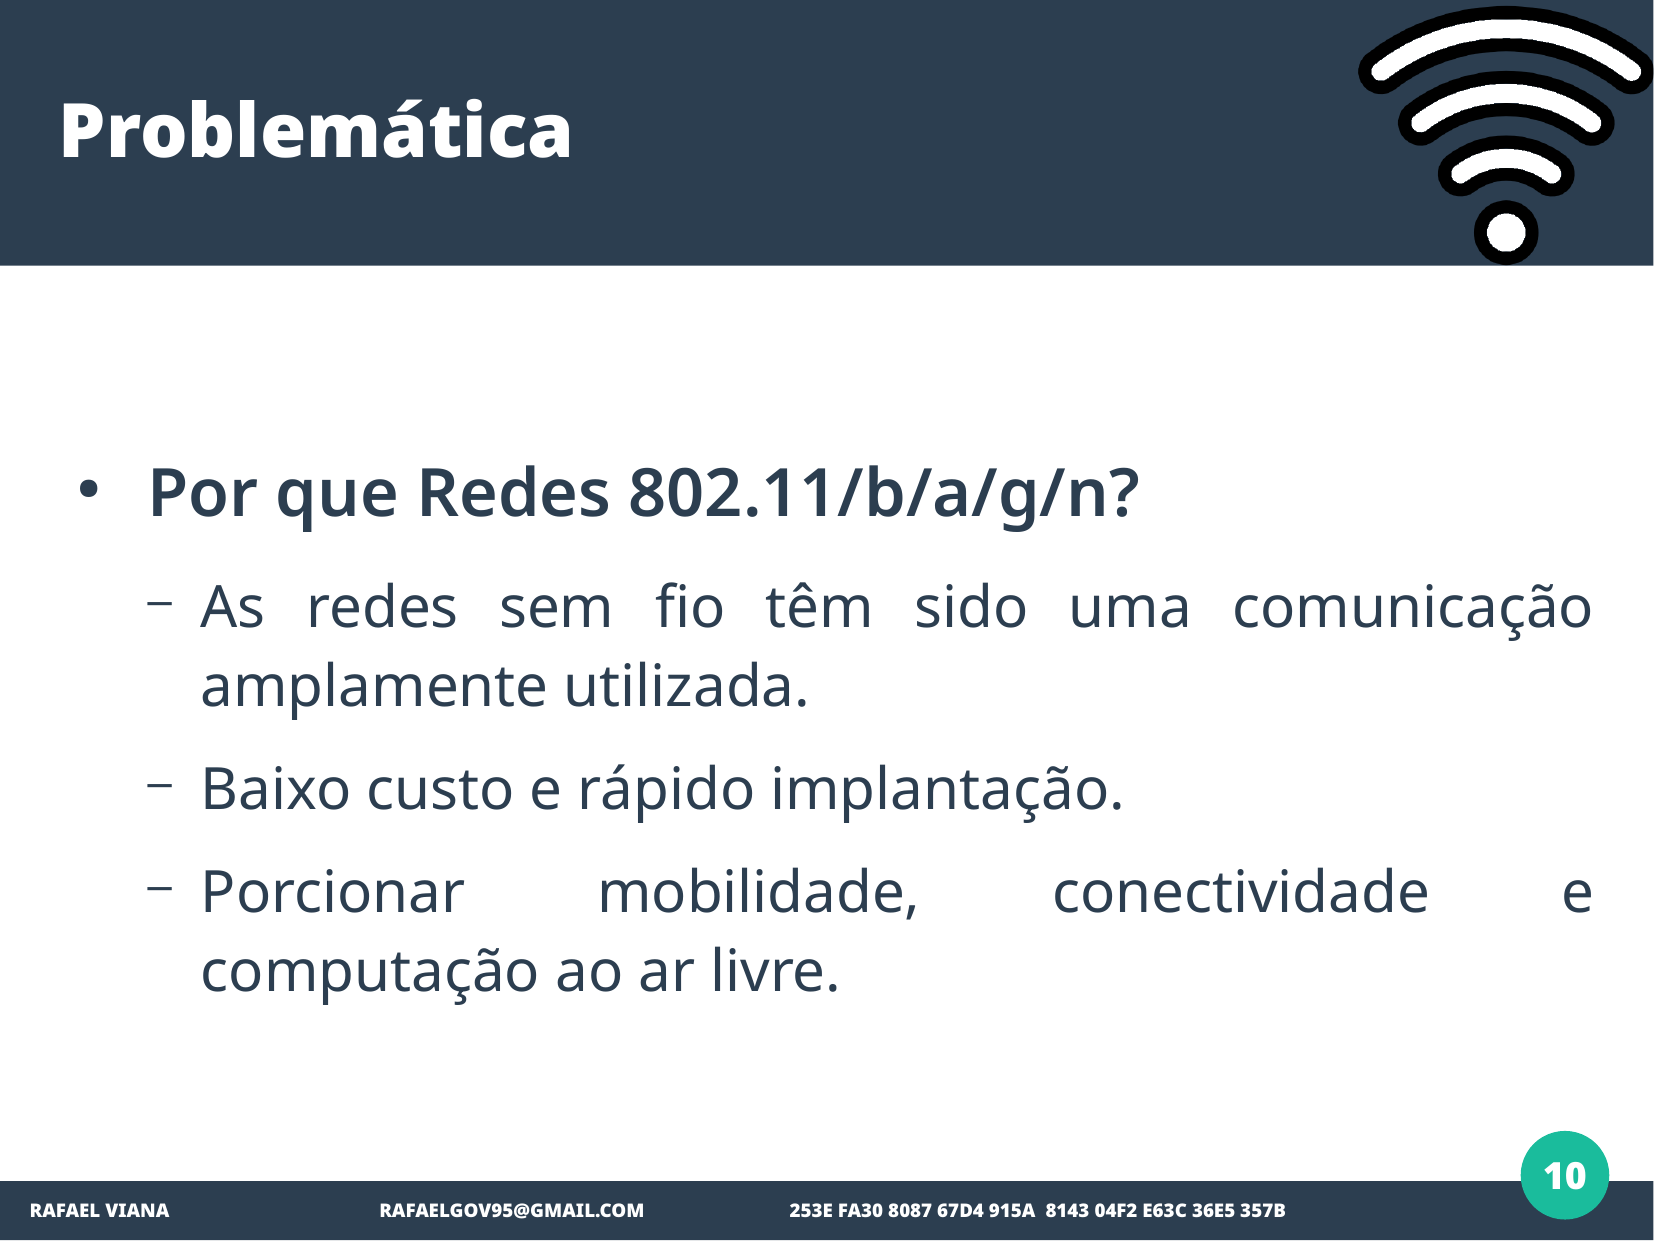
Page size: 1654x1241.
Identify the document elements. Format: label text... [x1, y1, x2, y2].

text_box RAFAEL VIANA RAFAELGOV95@GMAIL.COM 253E FA30 8087 67D4 915A 8143 04F2 E63C 36E5 357B [29, 1181, 1654, 1241]
list Por que Redes 802.11/b/a/g/n? As redes sem fio têm sido uma comunicação amplamente utilizada. Baixo custo e rápido implantação. Porcionar mobilidade, conectividade e computação ao ar livre. [59, 324, 1595, 1152]
picture [1358, 0, 1654, 283]
title Problemática [59, 49, 1358, 207]
